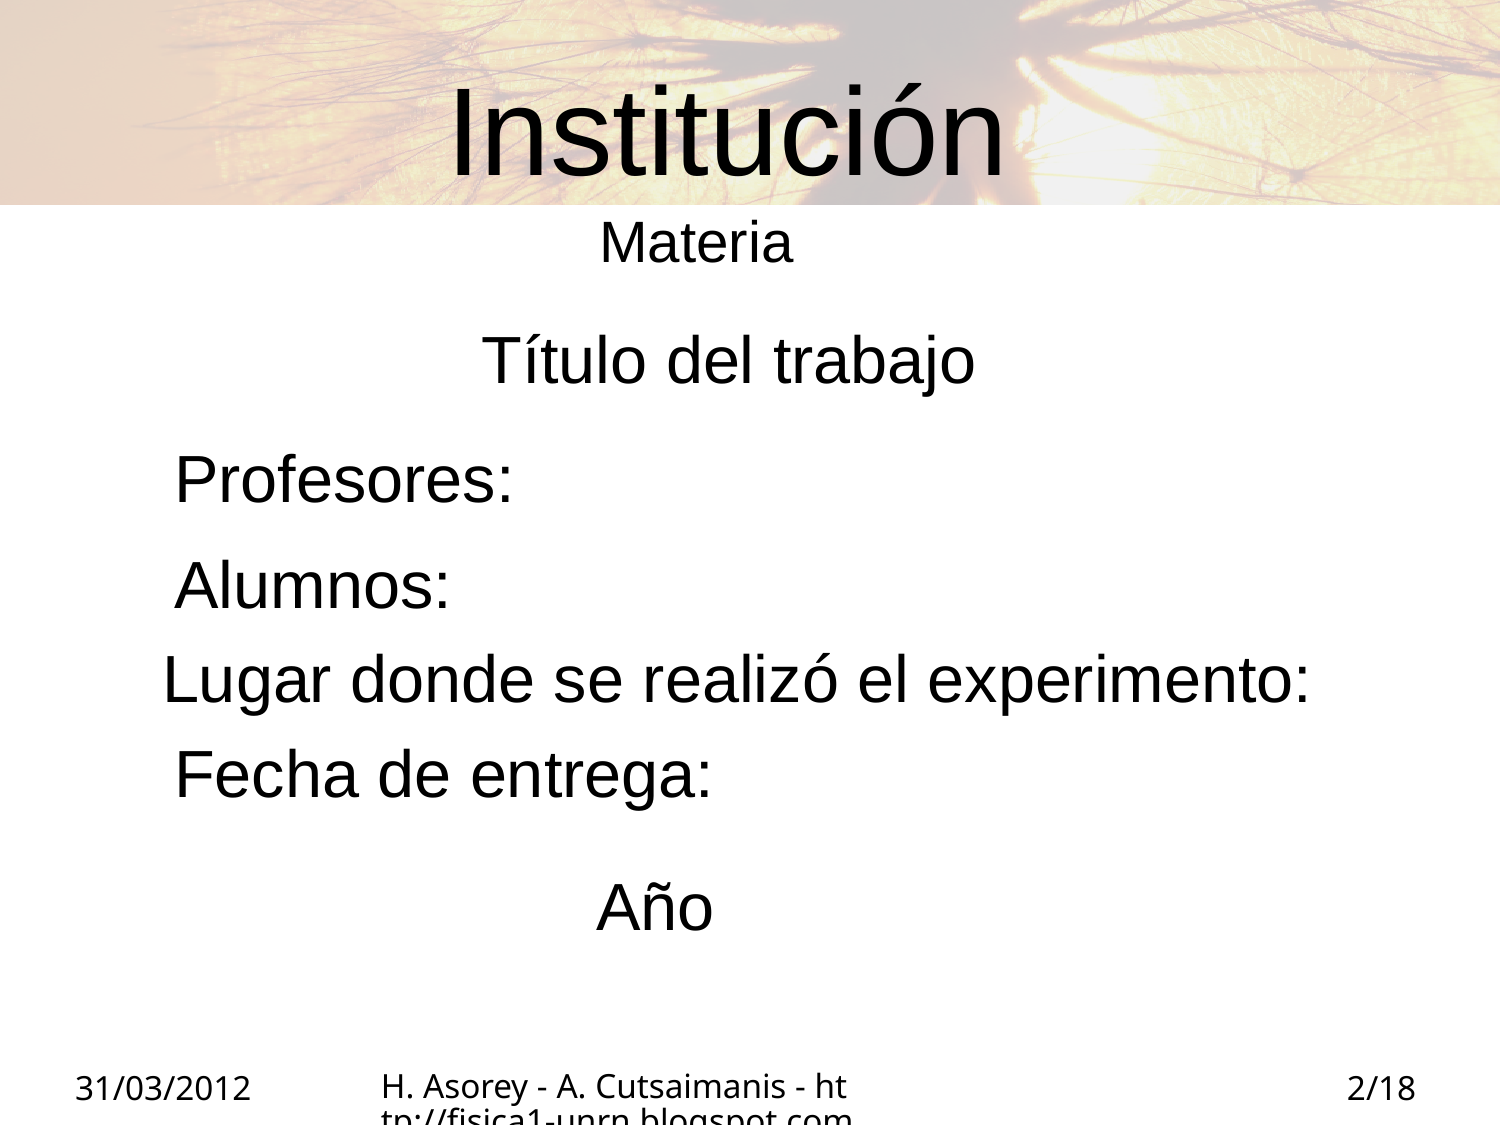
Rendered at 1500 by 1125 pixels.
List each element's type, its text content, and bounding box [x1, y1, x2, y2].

text_box Institución [431, 42, 1024, 209]
picture [0, 0, 1500, 205]
text_box Alumnos: [159, 534, 467, 628]
text_box Materia [584, 196, 896, 282]
text_box Título del trabajo [466, 309, 993, 405]
text_box Profesores: [159, 427, 531, 524]
text_box Año [581, 856, 730, 952]
text_box Fecha de entrega: [159, 725, 730, 819]
text_box Lugar donde se realizó el experimento: [147, 628, 1329, 725]
